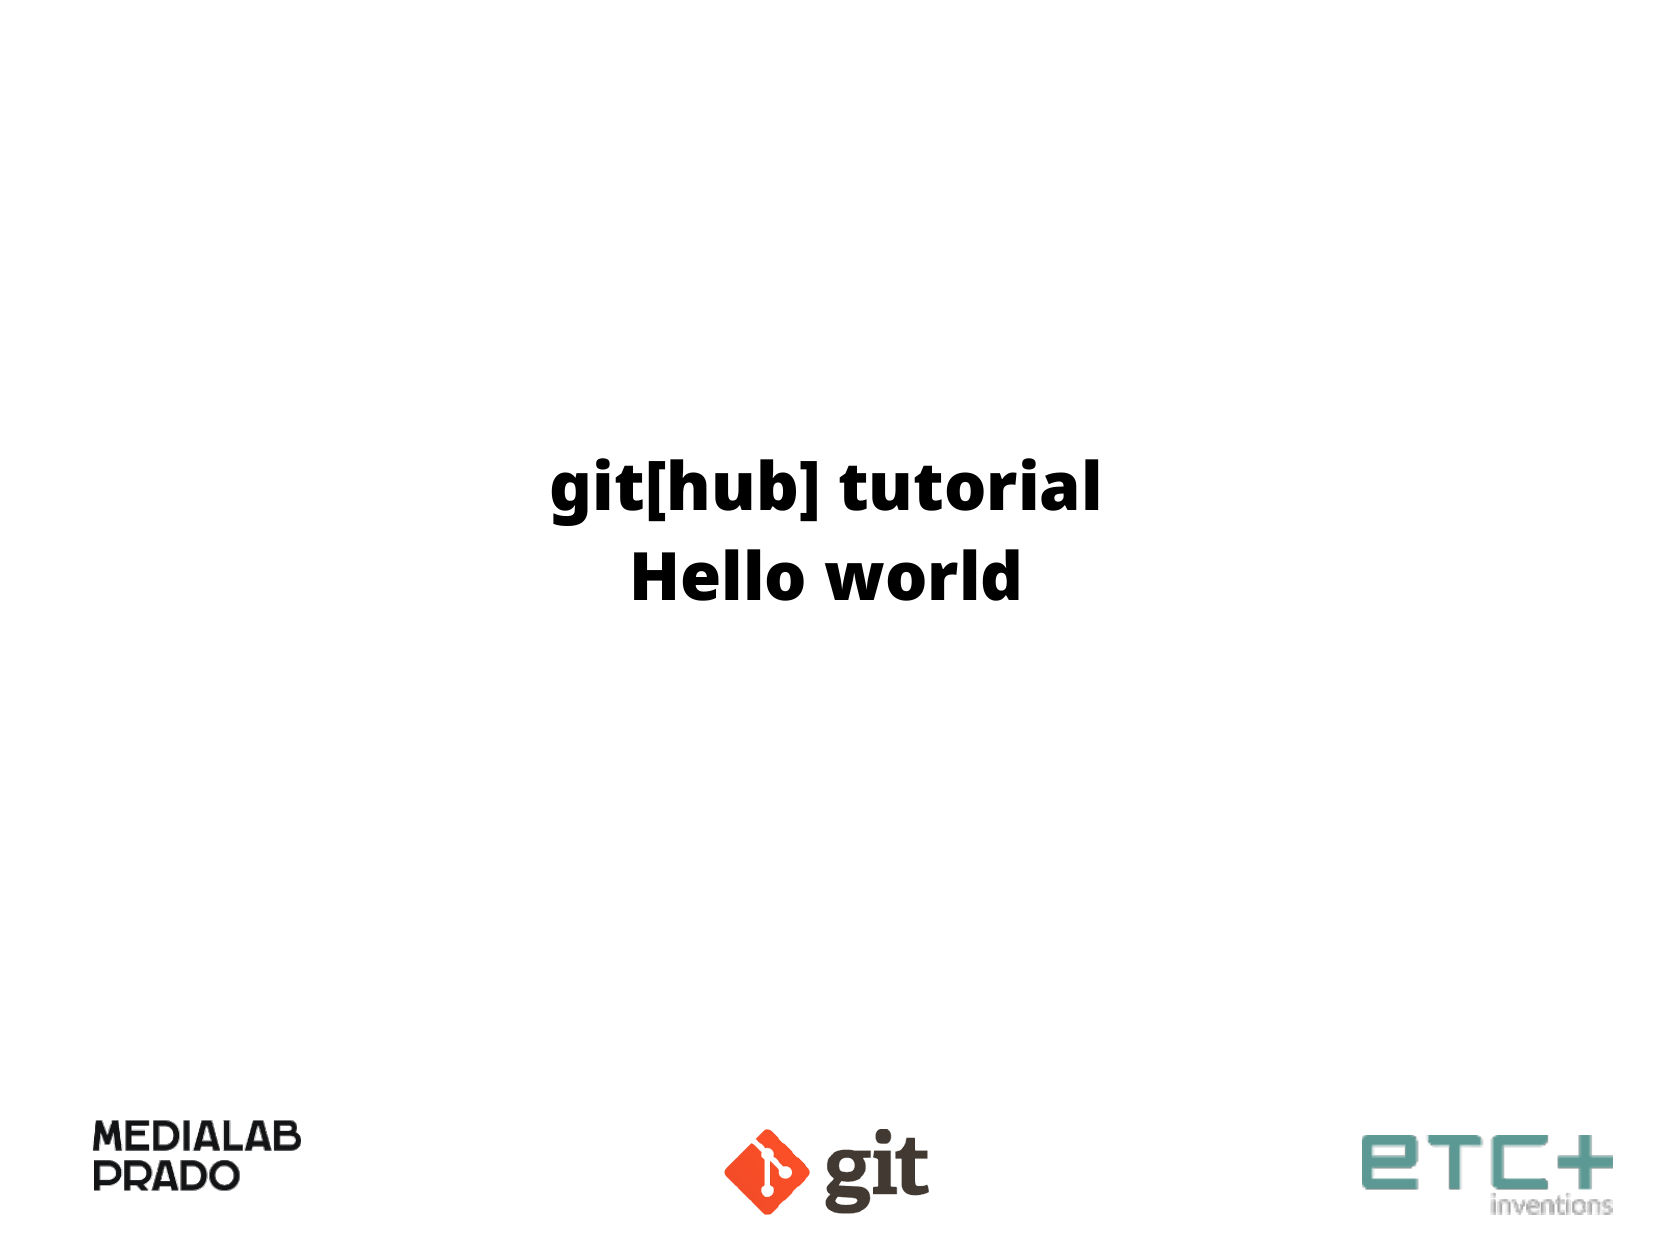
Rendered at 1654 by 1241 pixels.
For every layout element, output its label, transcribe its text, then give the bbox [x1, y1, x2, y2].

picture [15, 1064, 379, 1241]
picture [1362, 1135, 1613, 1216]
subtitle git[hub] tutorial Hello world [82, 49, 1571, 1010]
picture [724, 1129, 929, 1216]
